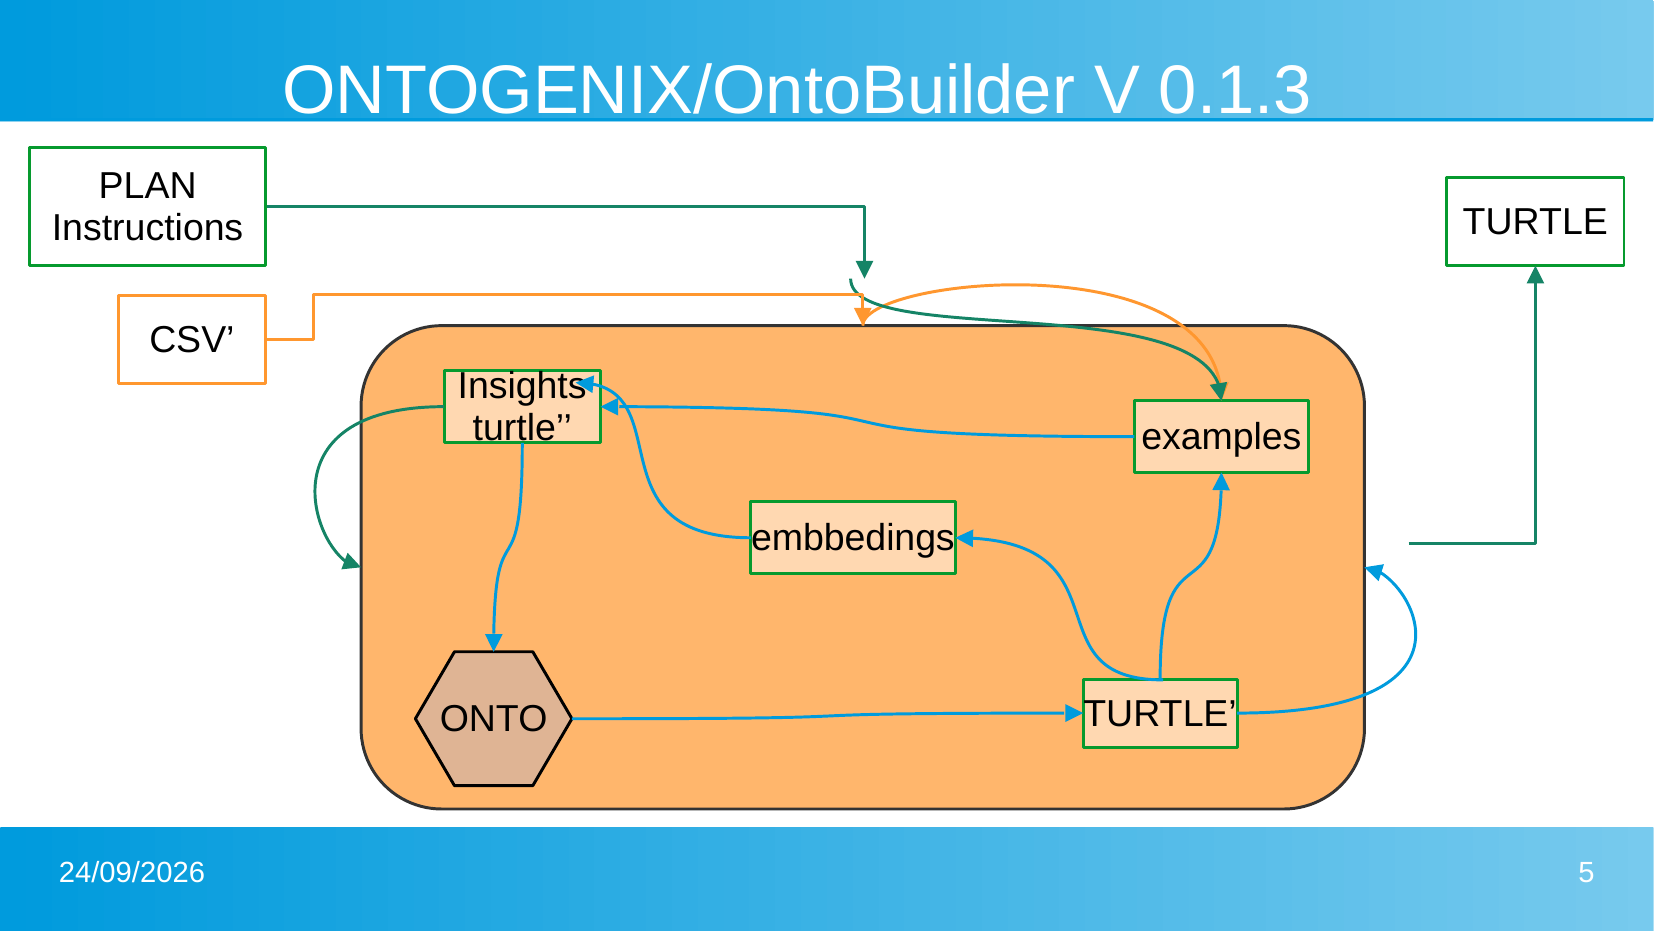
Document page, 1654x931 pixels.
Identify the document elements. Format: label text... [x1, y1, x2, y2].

title ONTOGENIX/OntoBuilder V 0.1.3 [59, 1, 1536, 179]
text_box Insights turtle’’ [444, 370, 601, 443]
text_box embbedings [750, 501, 956, 574]
text_box CSV’ [118, 295, 266, 384]
text_box TURTLE [1446, 177, 1625, 266]
text_box [361, 325, 1220, 435]
text_box [361, 409, 1365, 809]
text_box [1162, 325, 1365, 711]
text_box TURTLE’ [1083, 679, 1238, 748]
text_box PLAN Instructions [29, 147, 266, 266]
text_box ONTO [415, 651, 571, 786]
text_box [601, 389, 616, 405]
text_box [631, 409, 1220, 678]
text_box [1073, 325, 1214, 371]
text_box examples [1134, 400, 1309, 473]
text_box [495, 408, 1130, 717]
